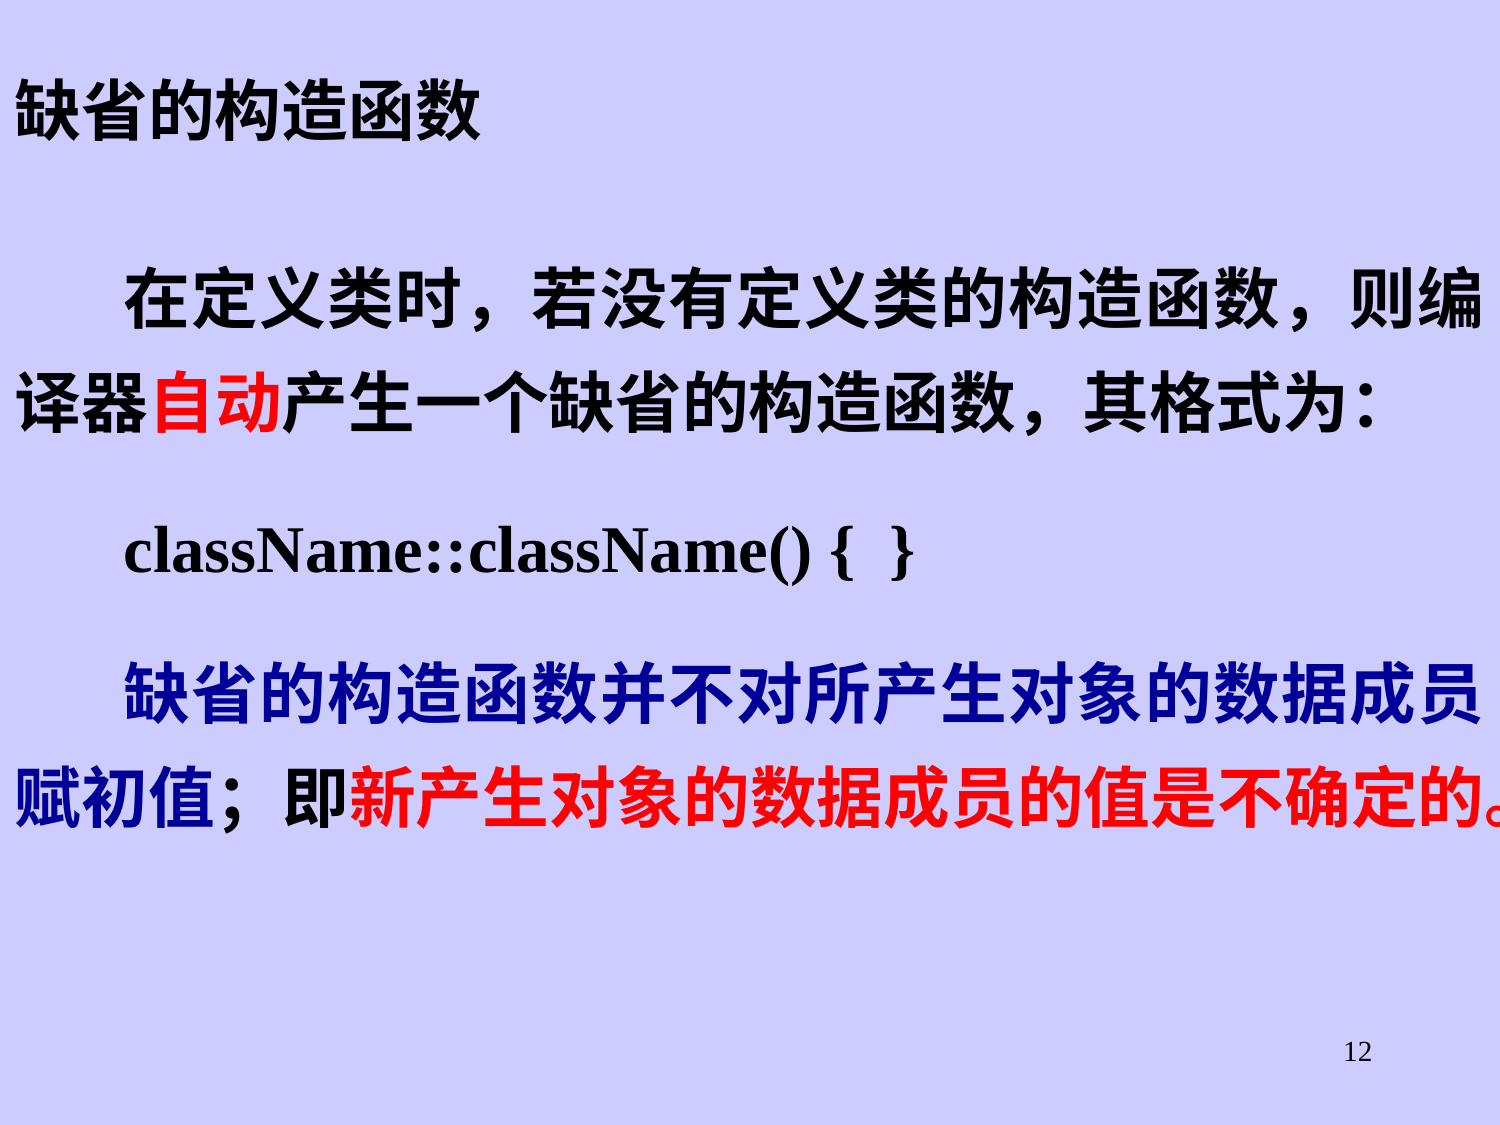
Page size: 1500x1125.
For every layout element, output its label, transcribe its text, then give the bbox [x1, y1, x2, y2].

text_box 缺省的构造函数 [0, 37, 513, 157]
text_box 在定义类时，若没有定义类的构造函数，则编译器自动产生一个缺省的构造函数，其格式为： className::className() { } 缺省的构造函数并不对所产生对象的数据成员赋初值；即新产生对象的数据成员的值是不确定的。 [0, 224, 1500, 948]
text_box <编号> [1074, 1025, 1388, 1101]
